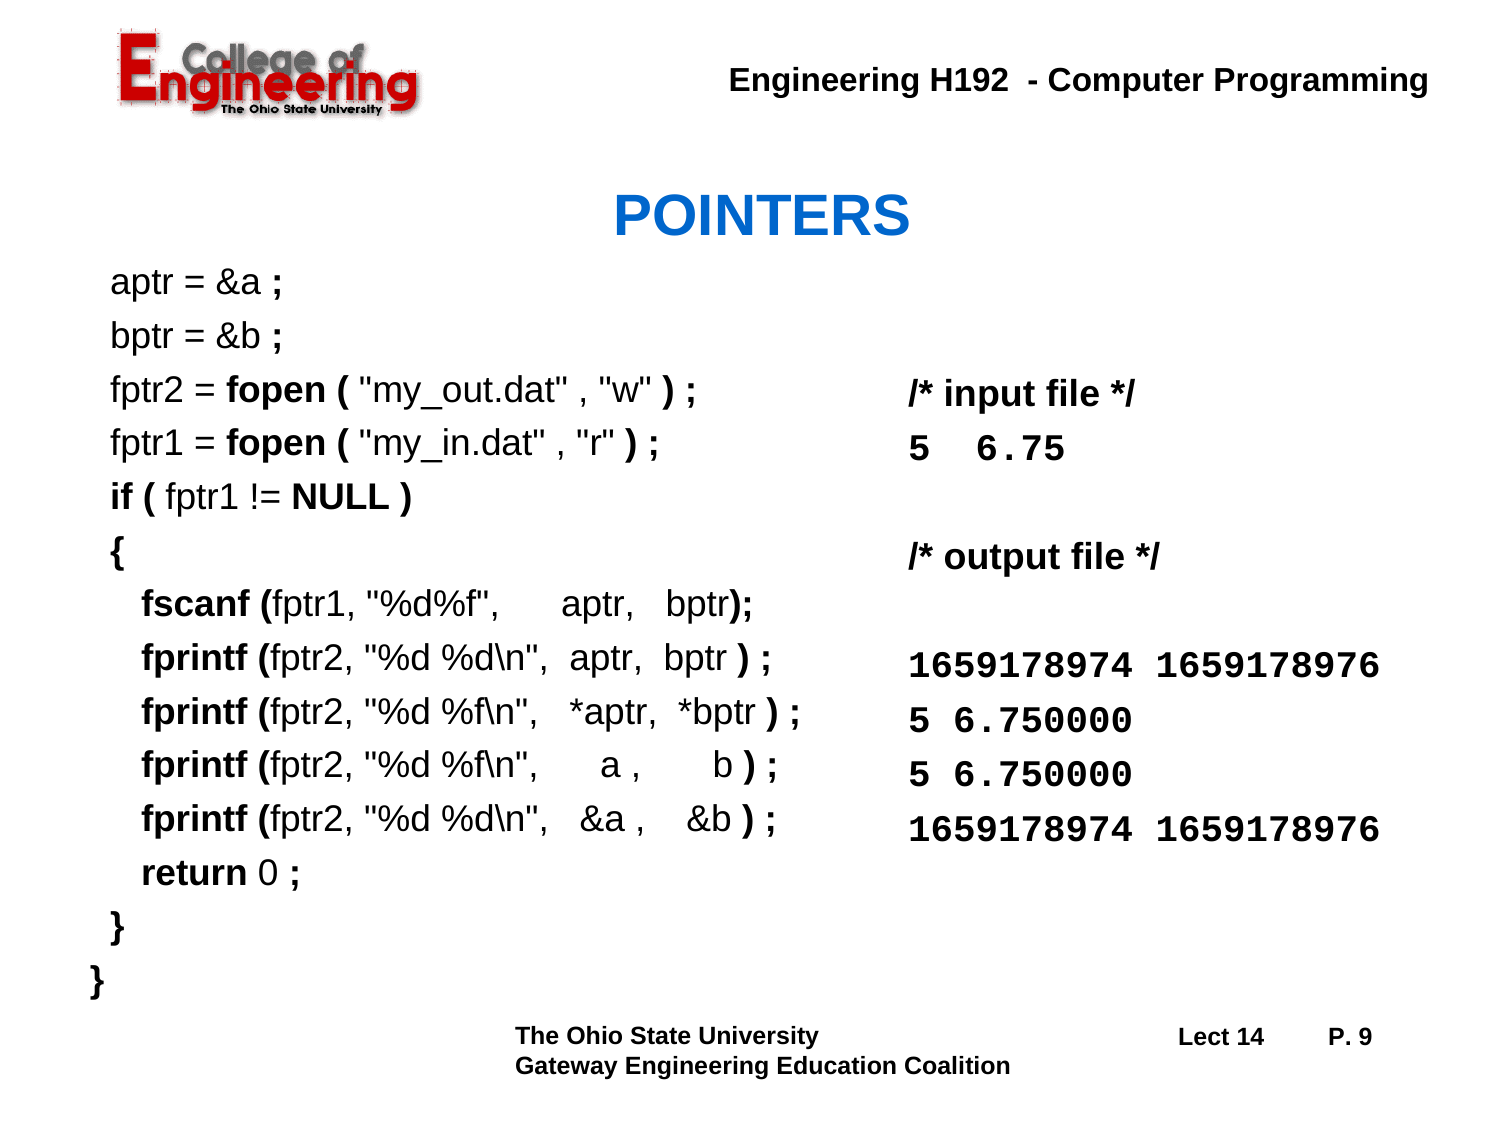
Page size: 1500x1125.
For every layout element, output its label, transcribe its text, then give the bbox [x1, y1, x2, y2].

list /* input file */ 5 6.75 /* output file */ 1659178974 1659178976 5 6.750000 5 6.750000 1659178974 1659178976 [893, 361, 1419, 946]
title POINTERS [125, 174, 1401, 250]
list aptr = &a ; bptr = &b ; fptr2 = fopen ( "my_out.dat" , "w" ) ; fptr1 = fopen ( "my_in.dat" , "r" ) ; if ( fptr1 != NULL ) { fscanf (fptr1, "%d%f", aptr, bptr); fprintf (fptr2, "%d %d\n", aptr, bptr ) ; fprintf (fptr2, "%d %f\n", *aptr, *bptr ) ; fprintf (fptr2, "%d %f\n", a , b ) ; fprintf (fptr2, "%d %d\n", &a , &b ) ; return 0 ; } } [75, 249, 894, 1008]
